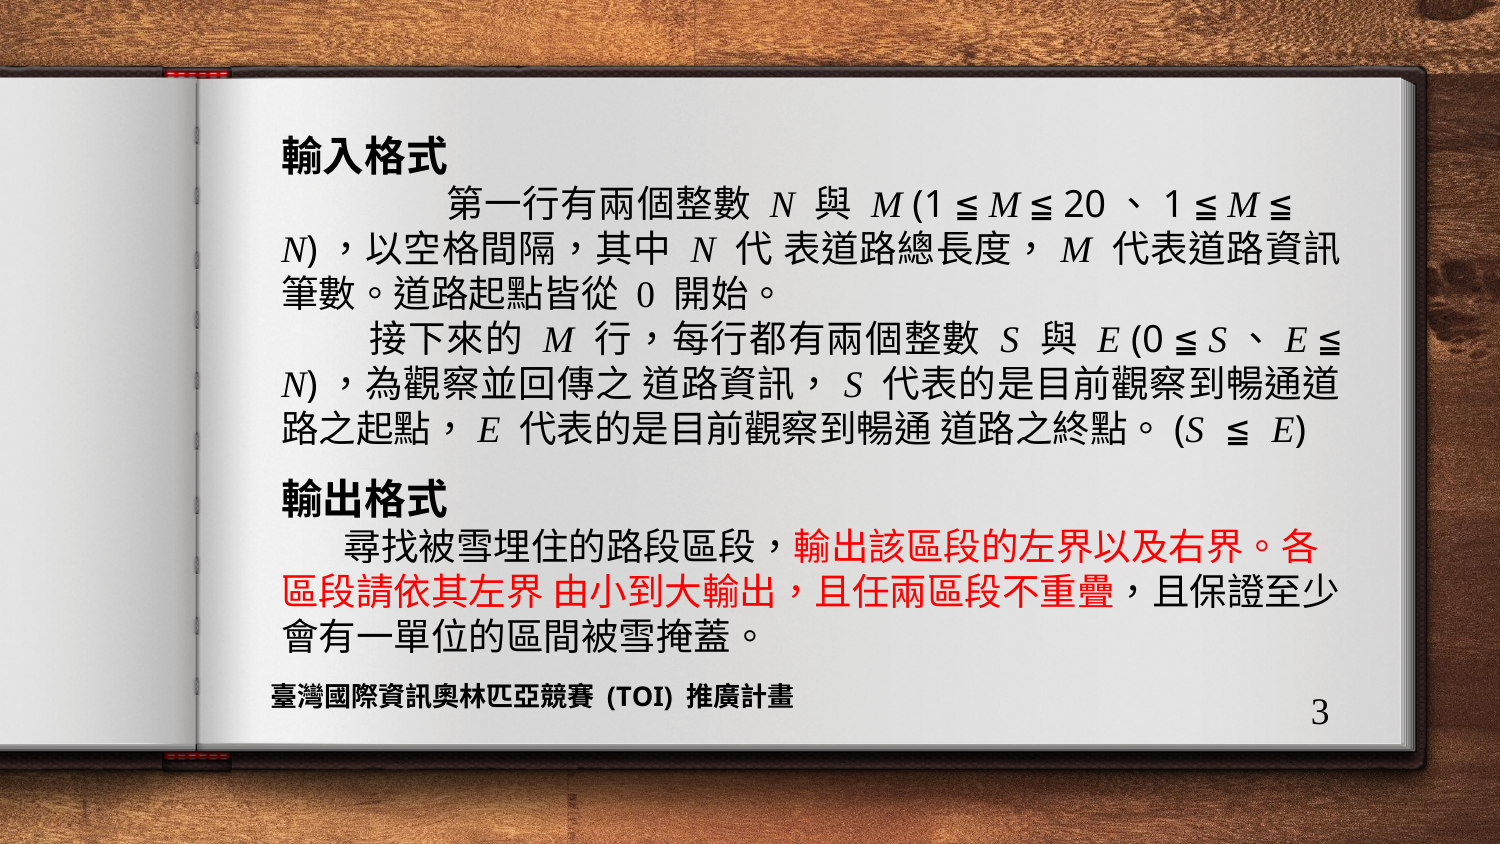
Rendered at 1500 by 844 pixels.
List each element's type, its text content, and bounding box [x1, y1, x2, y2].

text_box 輸入格式 第一行有兩個整數 N 與 M (1 ≦ M ≦ 20、1 ≦ M ≦ N)，以空格間隔，其中 N 代 表道路總長度，M 代表道路資訊筆數。道路起點皆從 0 開始。 接下來的 M 行，每行都有兩個整數 S 與 E (0 ≦ S、E ≦ N)，為觀察並回傳之 道路資訊，S 代表的是目前觀察到暢通道路之起點，E 代表的是目前觀察到暢通 道路之終點。(S ≦ E) [266, 123, 1356, 458]
text_box 輸出格式 尋找被雪埋住的路段區段，輸出該區段的左界以及右界。各區段請依其左界 由小到大輸出，且任兩區段不重疊，且保證至少會有一單位的區間被雪掩蓋。 [266, 466, 1368, 666]
text_box [1295, 672, 1386, 737]
